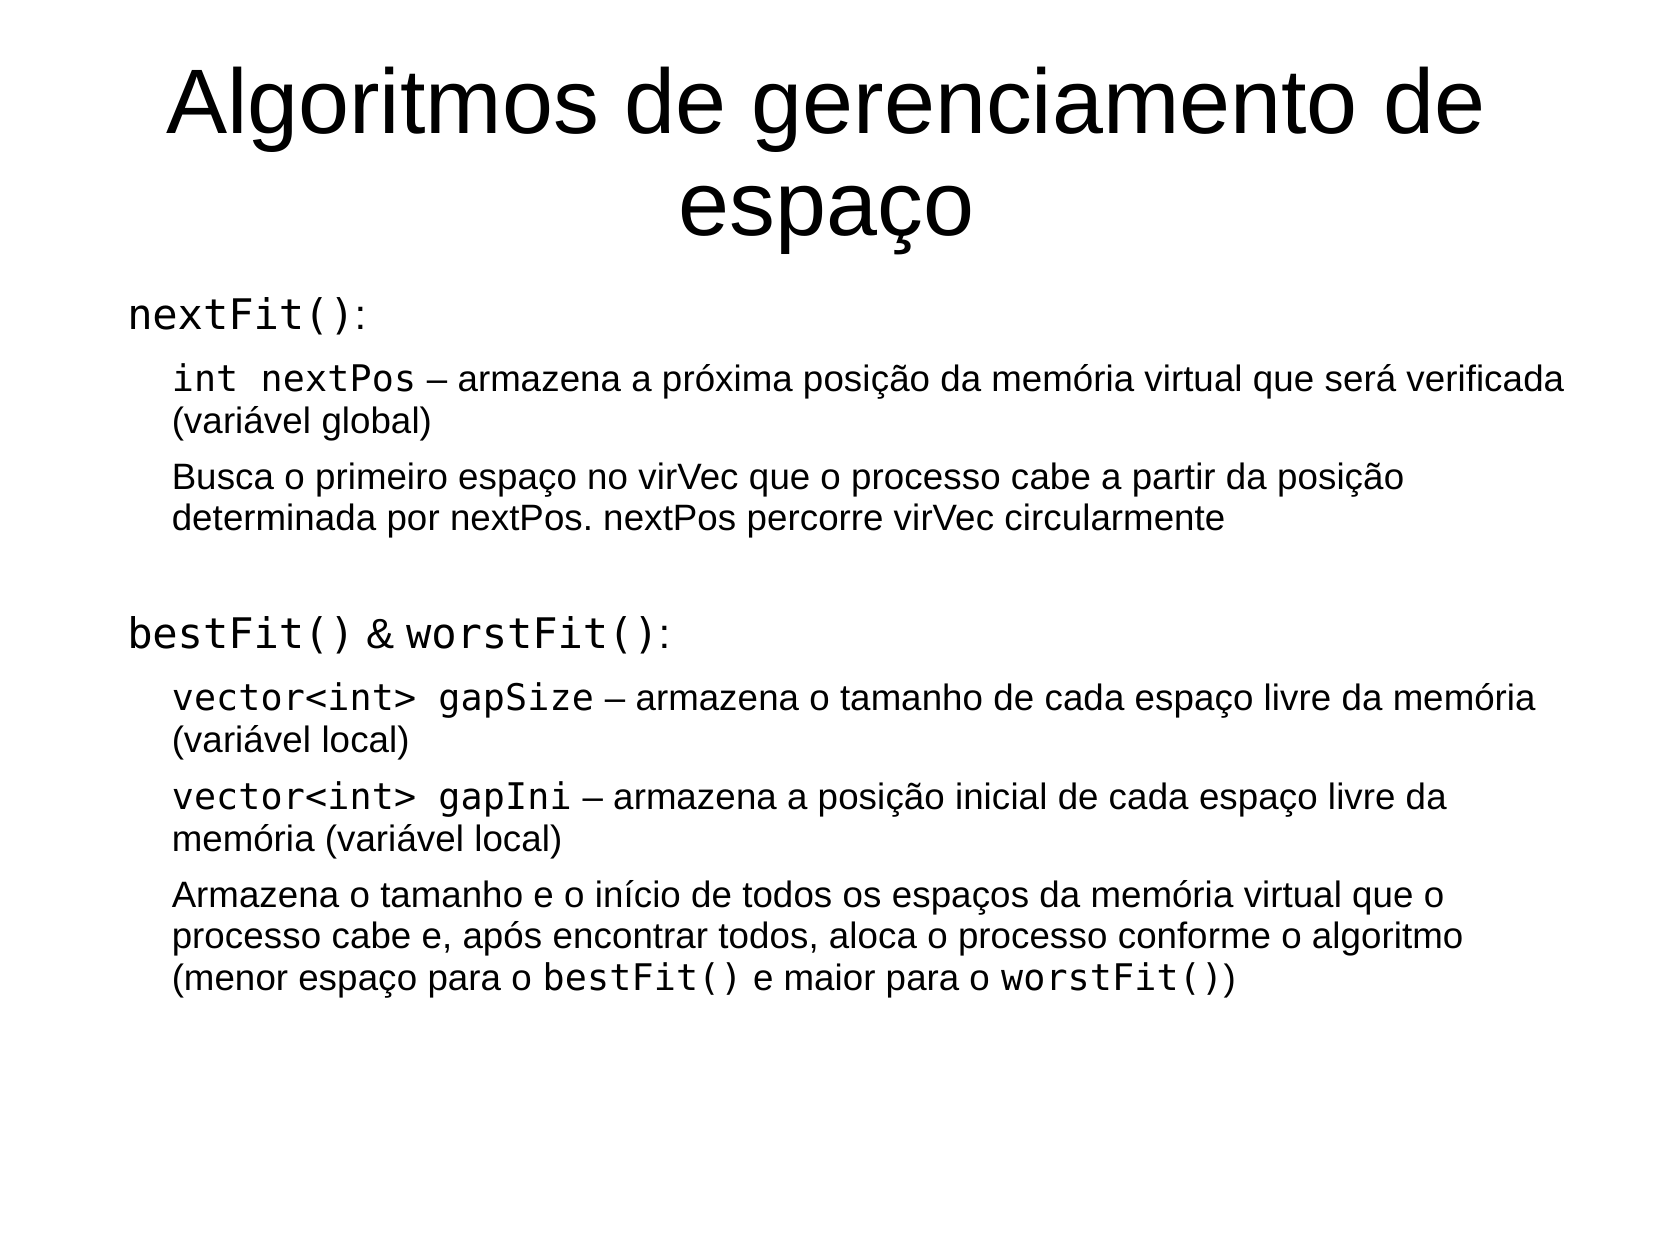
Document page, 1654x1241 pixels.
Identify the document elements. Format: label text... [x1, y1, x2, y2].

title Algoritmos de gerenciamento de espaço [82, 49, 1571, 257]
list nextFit(): int nextPos – armazena a próxima posição da memória virtual que será verificada (variável global) Busca o primeiro espaço no virVec que o processo cabe a partir da posição determinada por nextPos. nextPos percorre virVec circularmente bestFit() & worstFit(): vector<int> gapSize – armazena o tamanho de cada espaço livre da memória (variável local) vector<int> gapIni – armazena a posição inicial de cada espaço livre da memória (variável local) Armazena o tamanho e o início de todos os espaços da memória virtual que o processo cabe e, após encontrar todos, aloca o processo conforme o algoritmo (menor espaço para o bestFit() e maior para o worstFit()) [82, 290, 1571, 1010]
